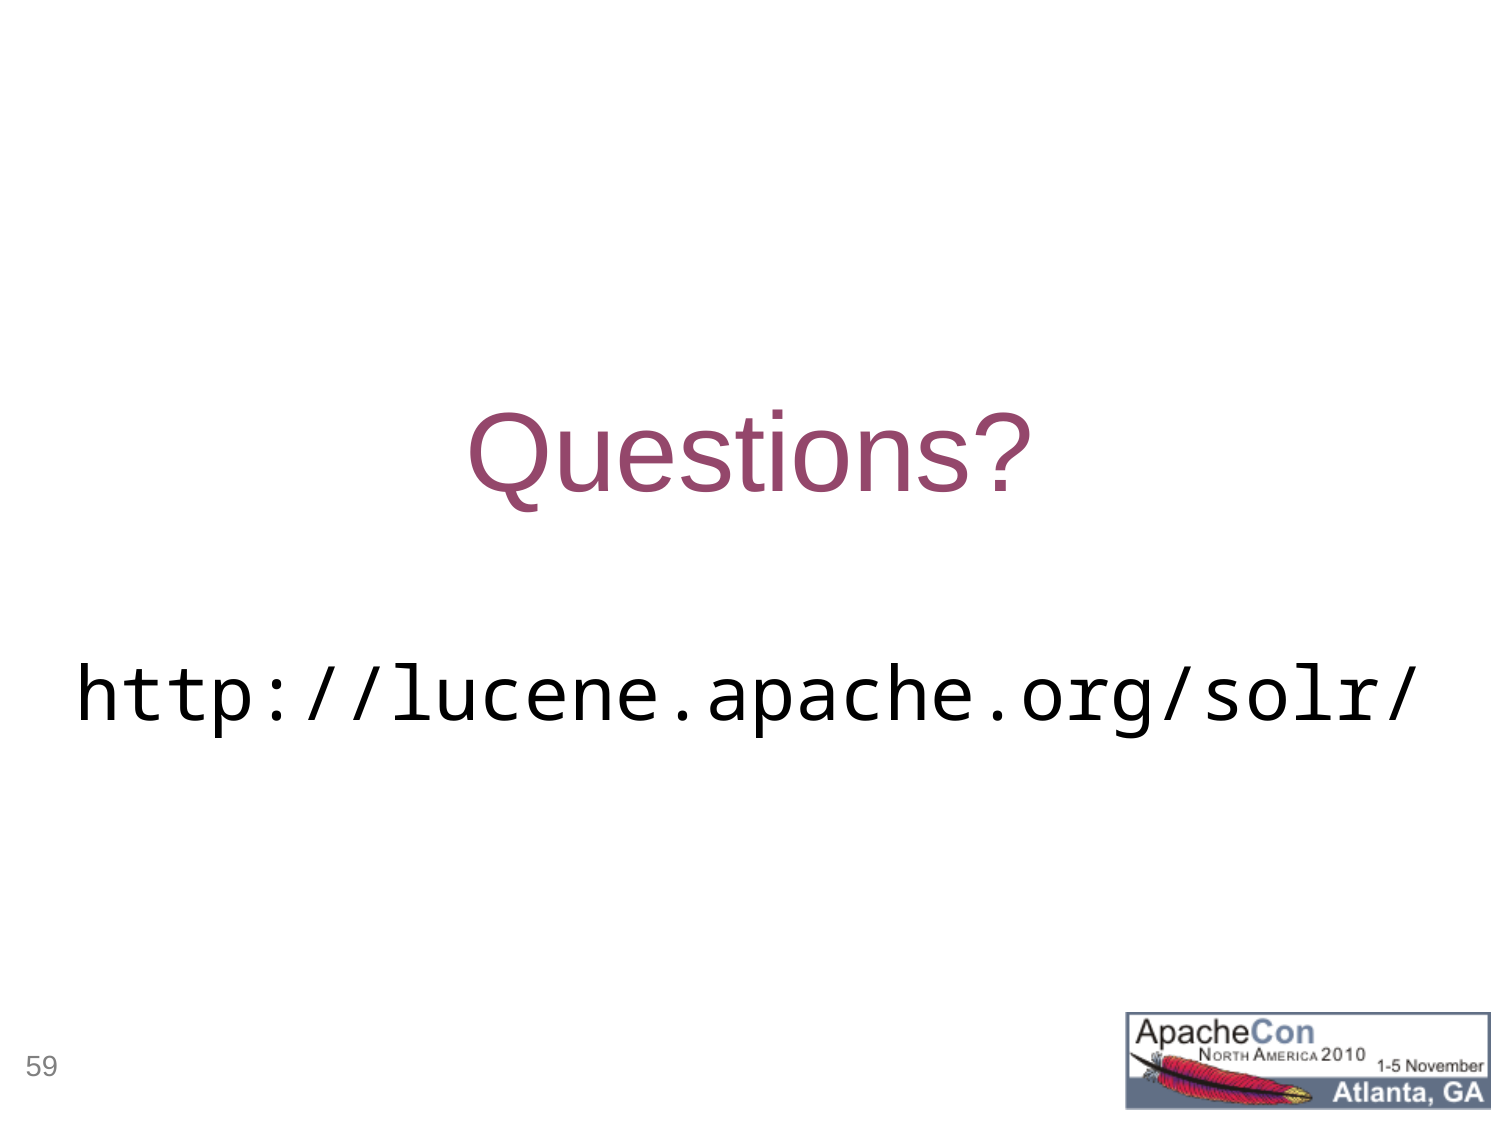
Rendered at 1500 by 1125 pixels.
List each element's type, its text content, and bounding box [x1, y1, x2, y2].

picture [1125, 1012, 1491, 1110]
title Questions? http://lucene.apache.org/solr/ [37, 44, 1463, 1088]
